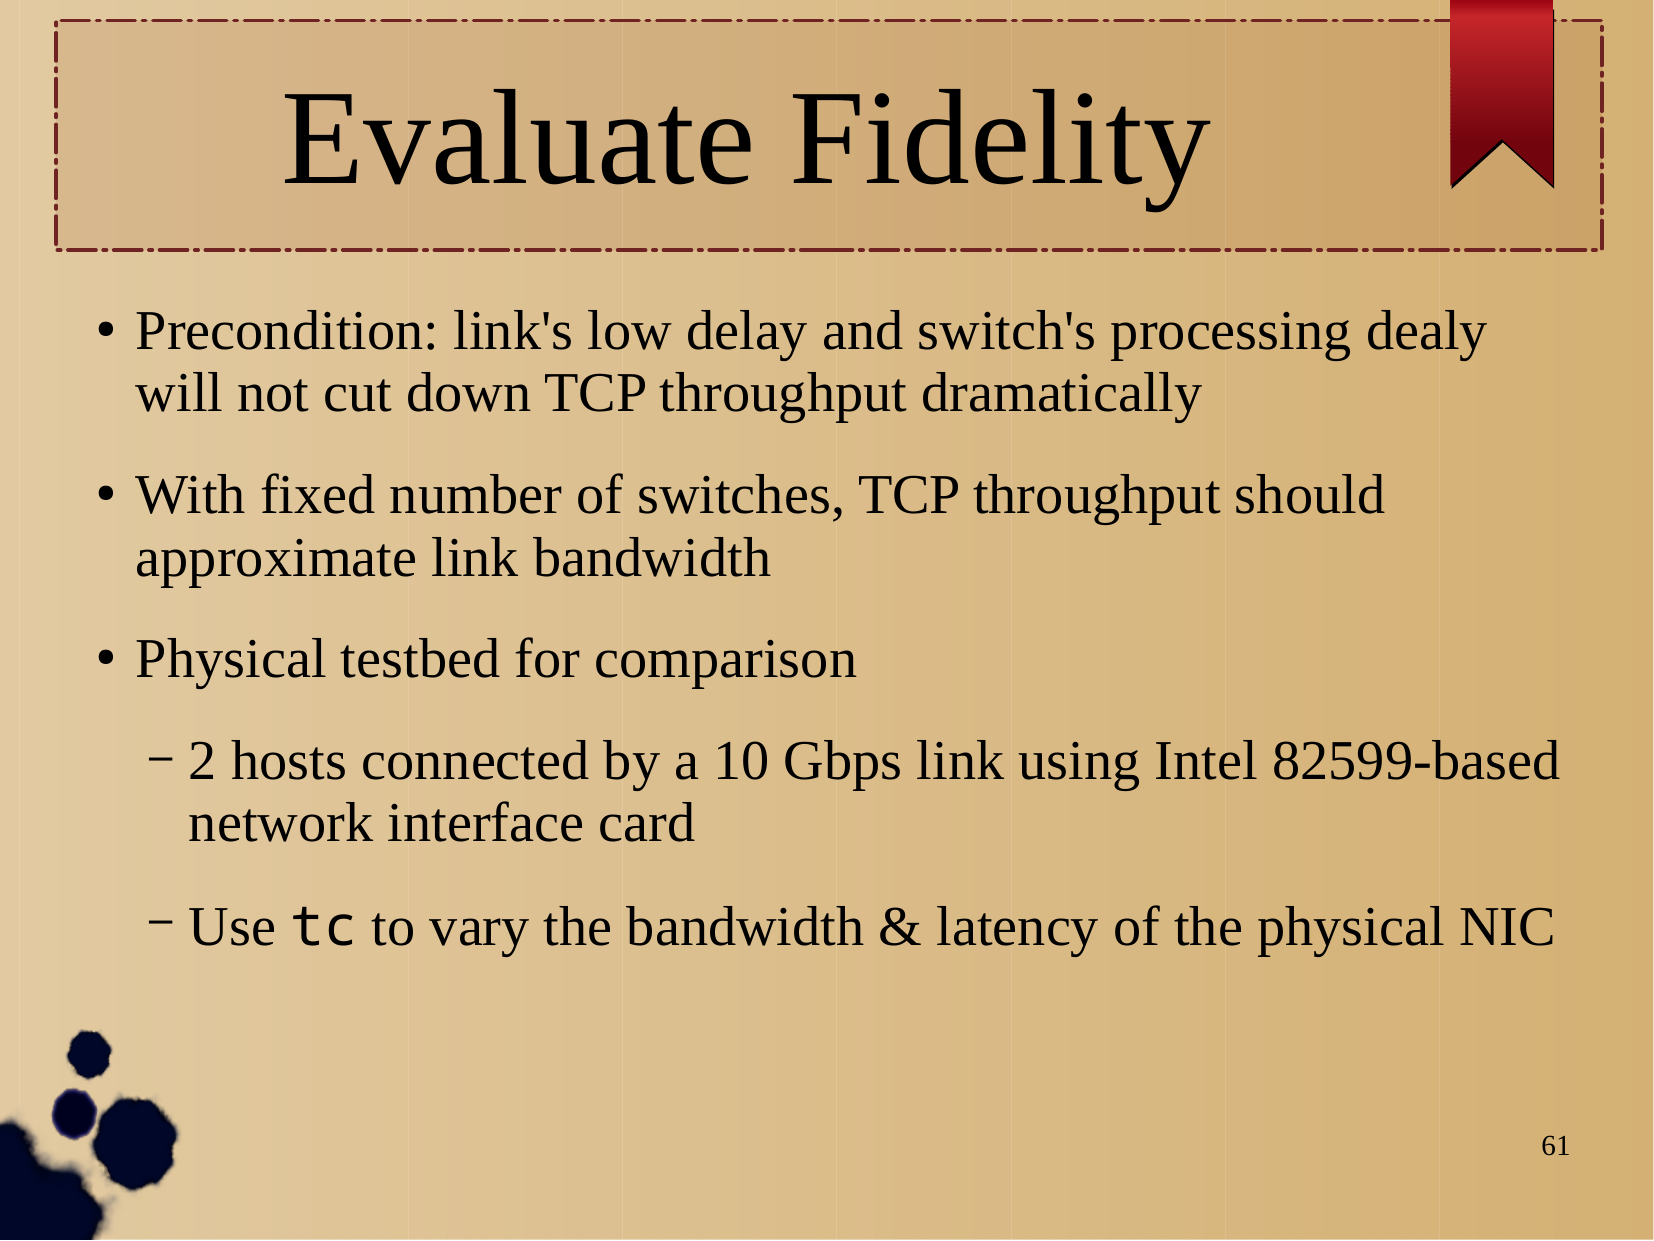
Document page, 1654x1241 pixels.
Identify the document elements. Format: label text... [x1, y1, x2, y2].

title Evaluate Fidelity [82, 47, 1412, 229]
list Precondition: link's low delay and switch's processing dealy will not cut down TCP throughput dramatically With fixed number of switches, TCP throughput should approximate link bandwidth Physical testbed for comparison 2 hosts connected by a 10 Gbps link using Intel 82599-based network interface card Use tc to vary the bandwidth & latency of the physical NIC [82, 299, 1571, 1019]
